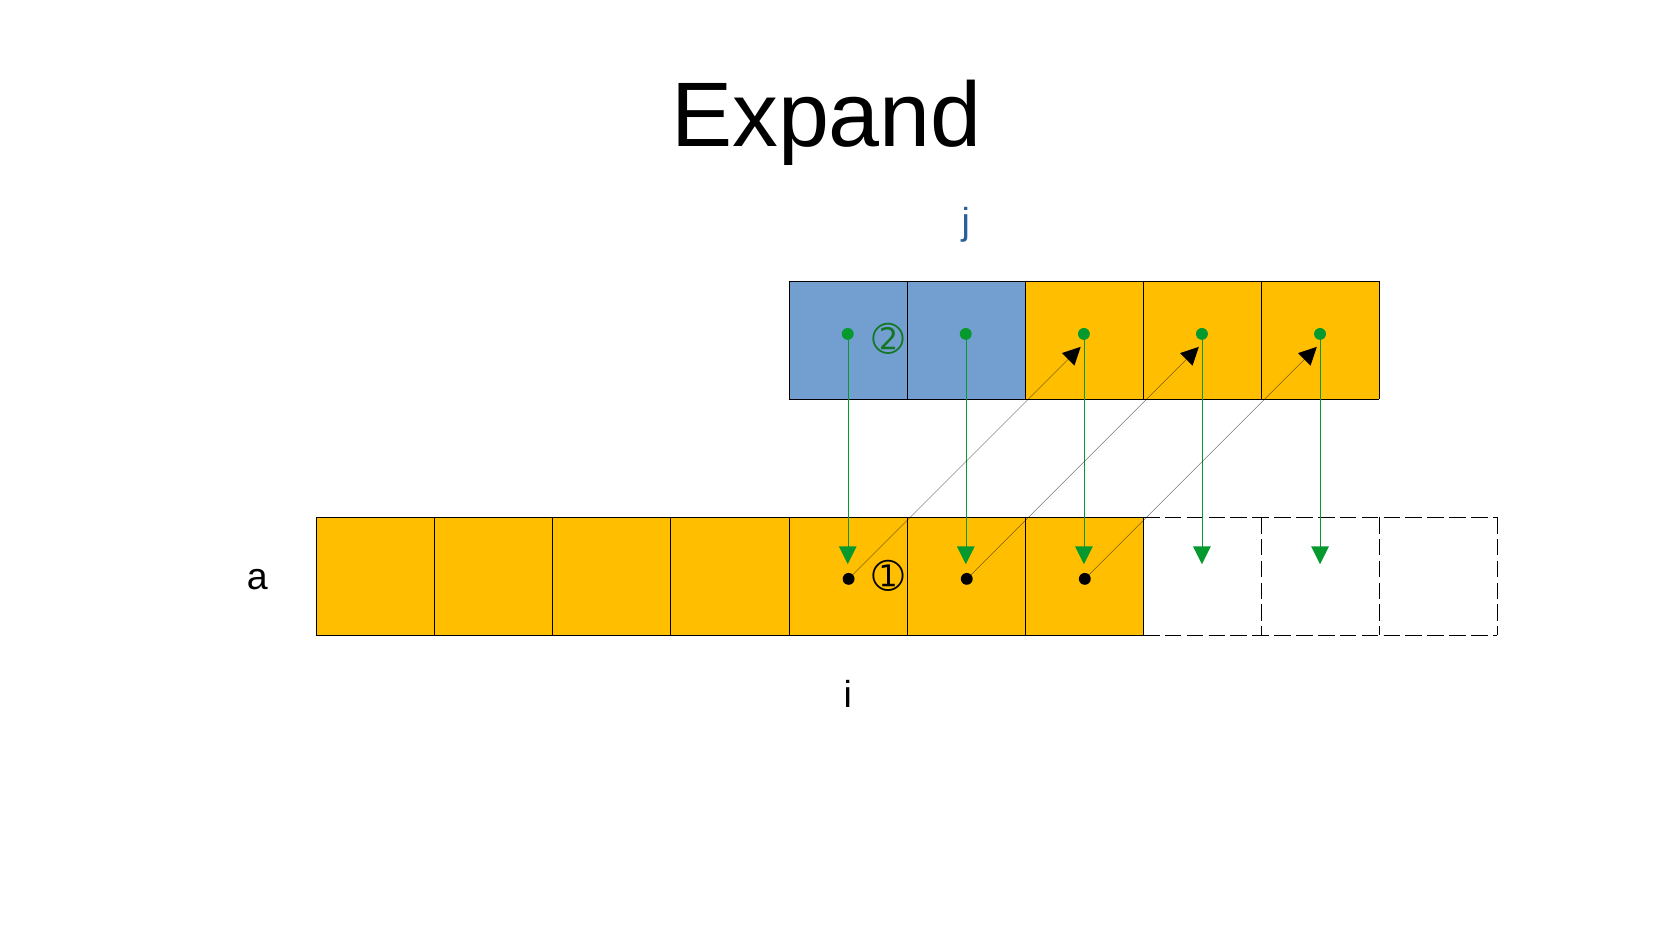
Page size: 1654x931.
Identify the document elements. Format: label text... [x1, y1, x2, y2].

table_cell [1143, 635, 1261, 753]
table_cell [316, 399, 434, 517]
table_cell [1025, 636, 1143, 753]
table_cell [967, 404, 1025, 517]
table_cell [1261, 517, 1379, 635]
table_cell [1262, 282, 1379, 399]
table_cell [1026, 518, 1143, 635]
table_cell [434, 636, 552, 753]
table_cell [435, 518, 552, 635]
table_cell a [198, 517, 316, 635]
table_cell [1026, 282, 1143, 399]
table_cell ➀ [790, 518, 907, 635]
table_cell [316, 281, 434, 399]
table_cell [907, 636, 1025, 753]
table_cell [1085, 404, 1143, 517]
table_header [1025, 193, 1143, 281]
table_cell [1380, 281, 1497, 399]
table_cell [1379, 517, 1497, 635]
table_cell [1321, 400, 1379, 517]
table_cell ➁ [790, 282, 907, 399]
table_cell [1261, 400, 1320, 517]
table_header [1143, 193, 1261, 281]
table_cell [1203, 400, 1261, 459]
table_cell [1030, 463, 1084, 517]
table_cell [671, 281, 789, 399]
table_header [198, 193, 316, 281]
table_cell [198, 635, 316, 753]
table_header [789, 193, 907, 281]
table_cell [671, 399, 789, 517]
table_cell [907, 400, 966, 517]
table_header [552, 193, 671, 281]
table_cell [1025, 400, 1084, 517]
table_cell [434, 399, 552, 517]
table_cell [908, 282, 1025, 399]
table_cell [1203, 404, 1261, 517]
table_header [671, 193, 789, 281]
table_cell [198, 399, 316, 517]
table_header [1261, 193, 1379, 281]
table_cell [908, 518, 1025, 635]
table_cell [1144, 517, 1261, 635]
table_header j [907, 193, 1025, 281]
title Expand [82, 37, 1571, 193]
table_cell [789, 400, 848, 517]
table_cell [552, 636, 671, 753]
table_cell [198, 281, 316, 399]
table_cell [1144, 282, 1261, 399]
table_cell [553, 518, 670, 635]
table_cell [317, 518, 434, 635]
table_cell [671, 636, 789, 753]
table_cell [1379, 399, 1497, 517]
table_cell [1085, 400, 1143, 459]
table_cell [434, 281, 552, 399]
table_cell [1261, 635, 1379, 753]
table_cell [912, 463, 966, 517]
table_header [1379, 193, 1497, 281]
table_cell [1148, 463, 1202, 517]
table_cell [552, 399, 671, 517]
table_cell i [789, 636, 907, 753]
table_cell [552, 281, 671, 399]
table_cell [849, 400, 907, 517]
table_cell [316, 636, 434, 753]
table_header [316, 193, 434, 281]
table_cell [1379, 635, 1497, 753]
table_cell [1143, 400, 1202, 517]
table_header [434, 193, 552, 281]
table_cell [671, 518, 789, 635]
table_cell [967, 400, 1025, 459]
